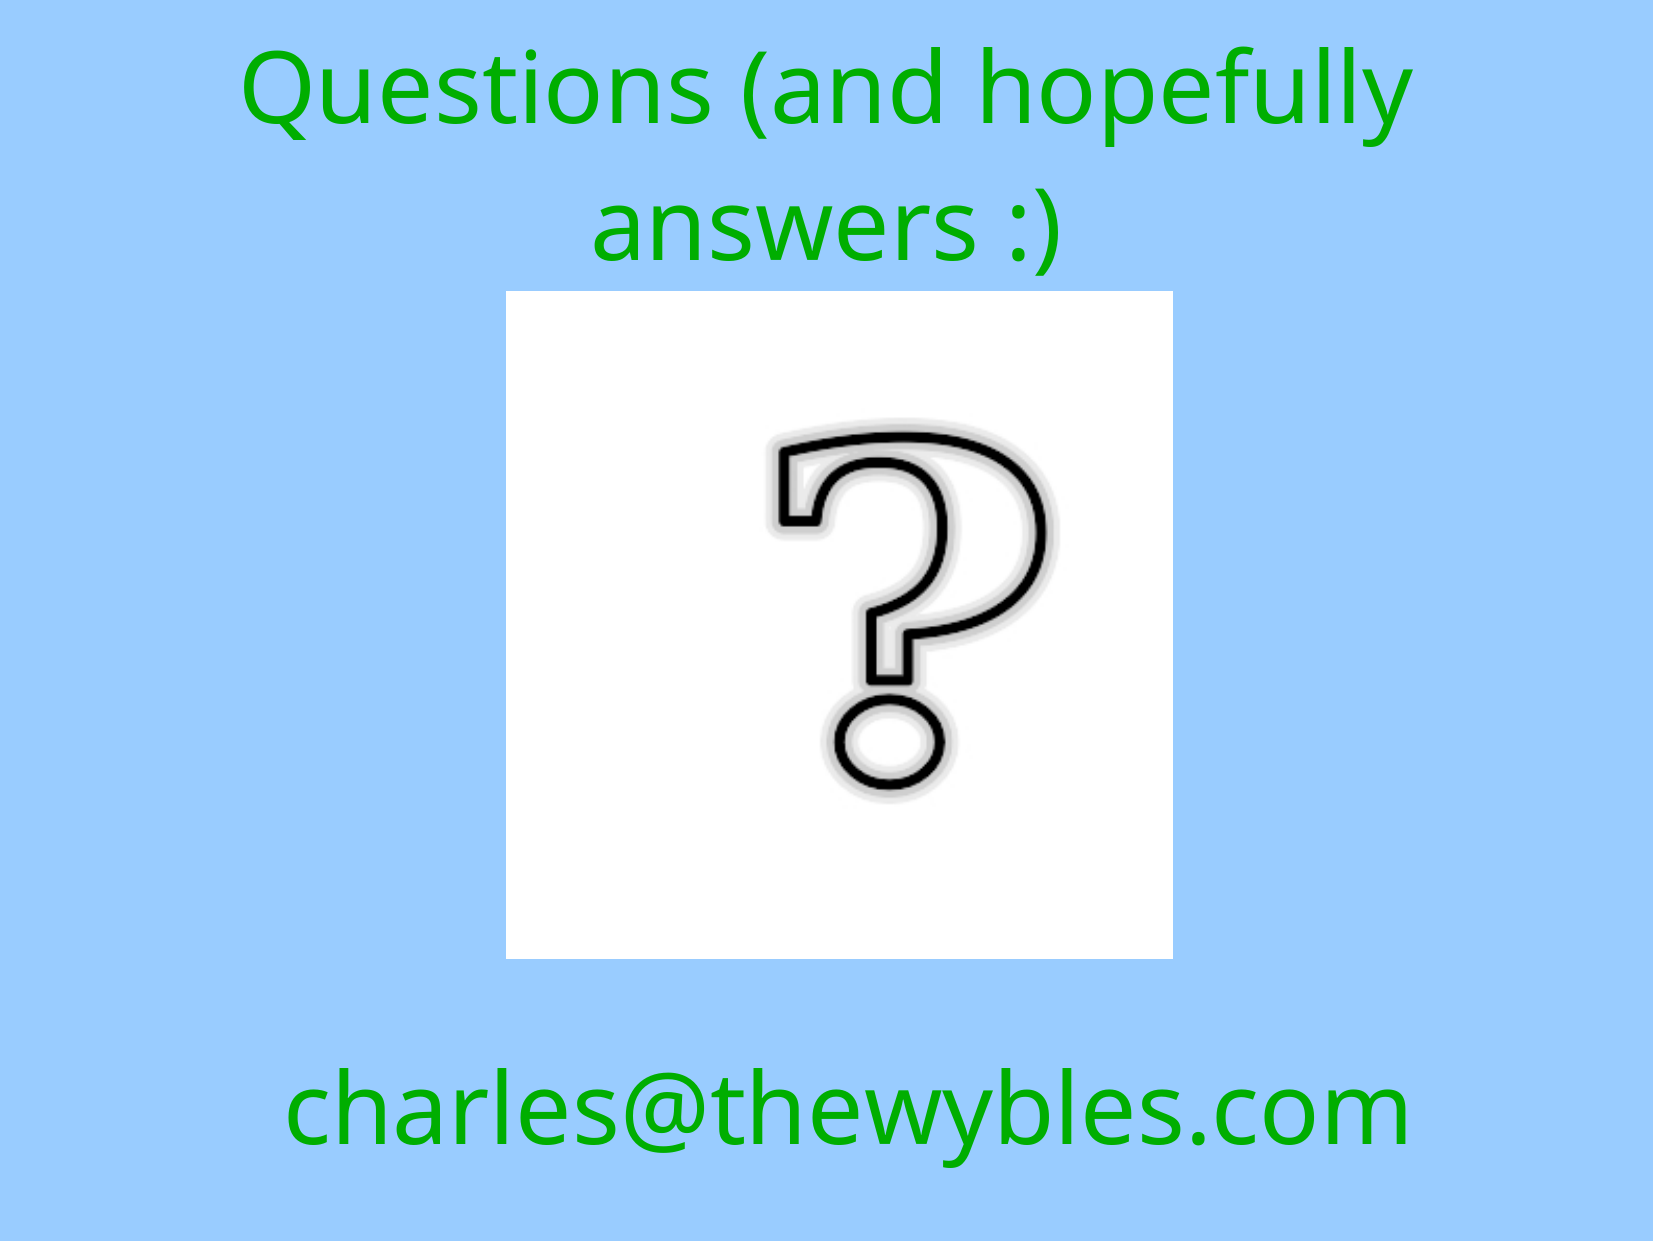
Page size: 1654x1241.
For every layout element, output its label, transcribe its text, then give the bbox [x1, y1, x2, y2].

title Questions (and hopefully answers :) [82, 41, 1571, 265]
picture [506, 291, 1173, 959]
text_box charles@thewybles.com [37, 1050, 1653, 1162]
